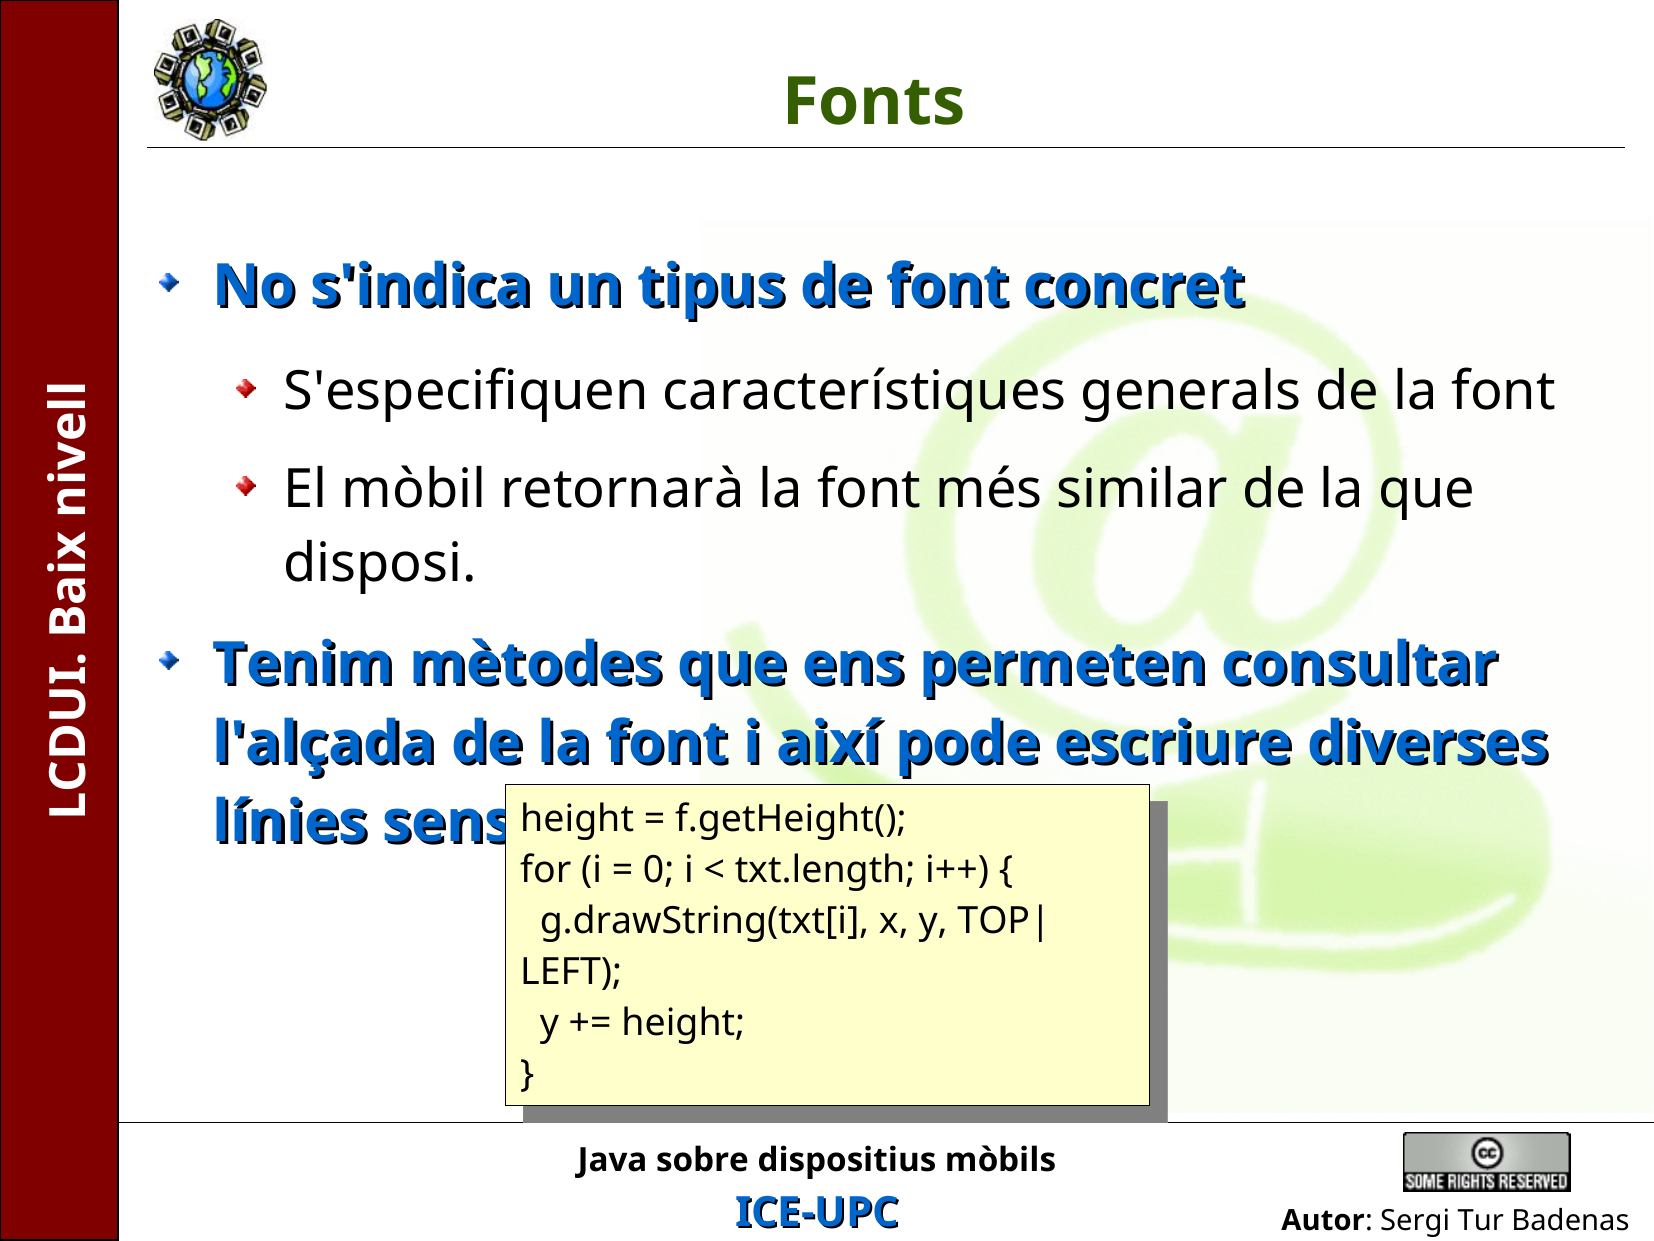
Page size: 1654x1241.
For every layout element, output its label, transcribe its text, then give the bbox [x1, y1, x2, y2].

picture [154, 19, 268, 56]
picture [1403, 1132, 1571, 1192]
list No s'indica un tipus de font concret S'especifiquen característiques generals de la font El mòbil retornarà la font més similar de la que disposi. Tenim mètodes que ens permeten consultar l'alçada de la font i així pode escriure diverses línies sense xocar. Un exemple: [141, 242, 1630, 1078]
title Fonts [129, 56, 1619, 141]
text_box height = f.getHeight(); for (i = 0; i < txt.length; i++) { g.drawString(txt[i], x, y, TOP|LEFT); y += height; } [505, 784, 1150, 1025]
picture [700, 217, 1654, 1113]
